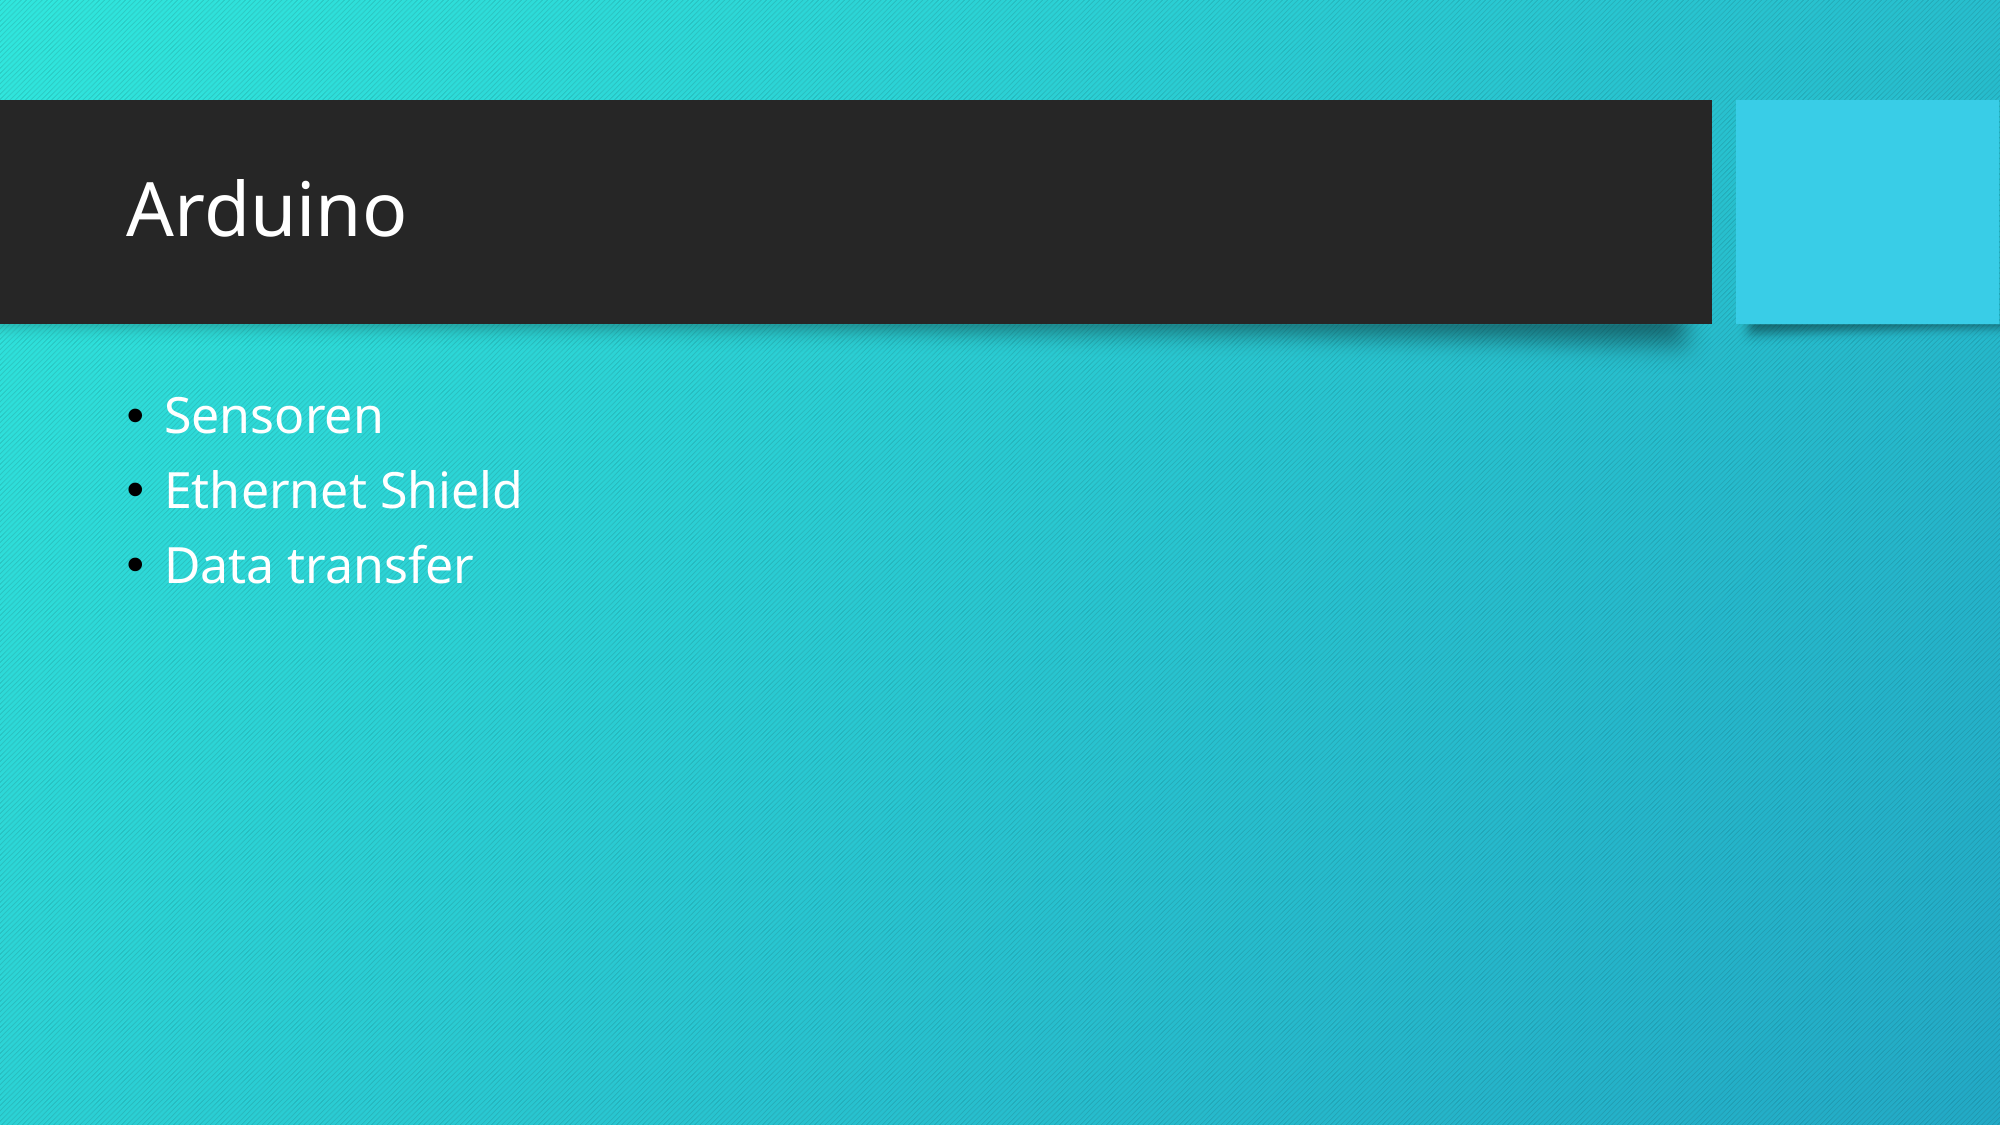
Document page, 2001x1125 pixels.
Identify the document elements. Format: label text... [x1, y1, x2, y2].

list Sensoren Ethernet Shield Data transfer [111, 383, 1689, 974]
title Arduino [111, 123, 1689, 301]
